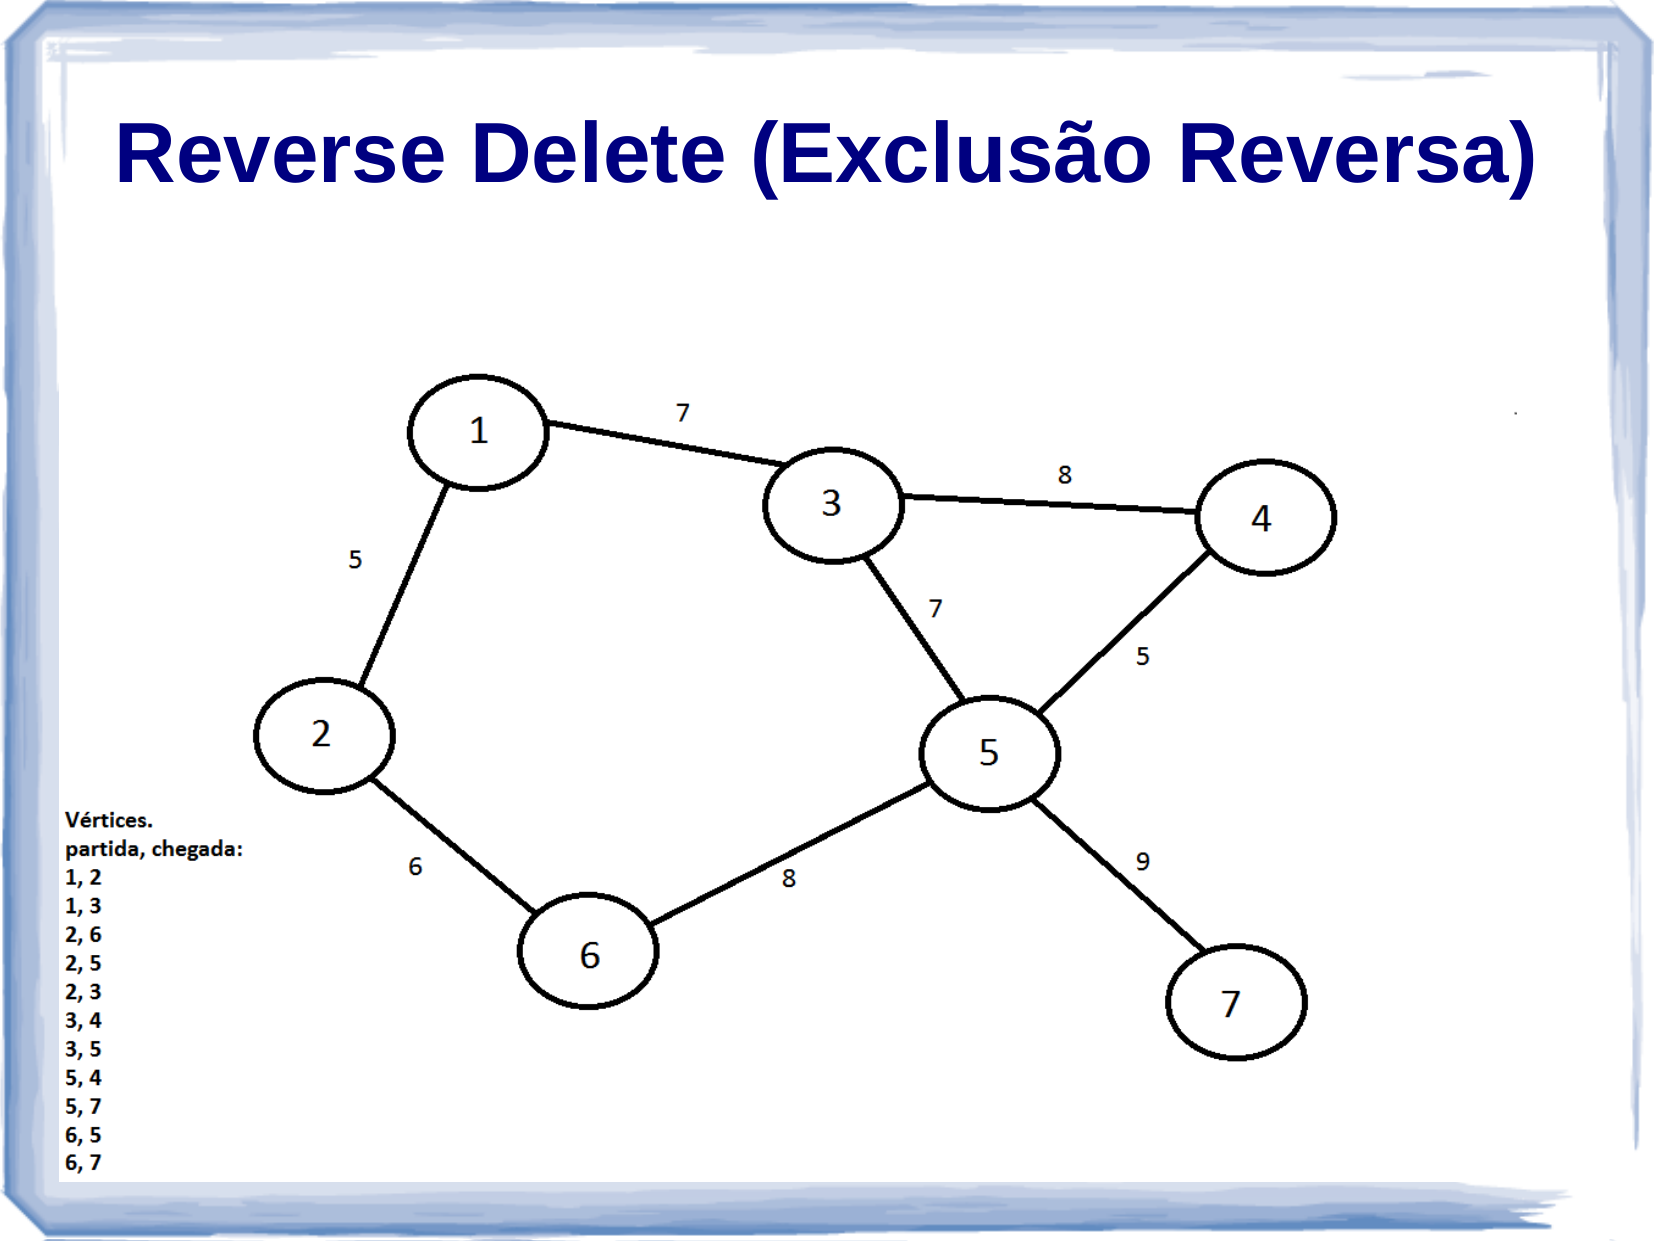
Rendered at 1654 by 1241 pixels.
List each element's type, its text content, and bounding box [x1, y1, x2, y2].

picture [0, 0, 1654, 1241]
title Reverse Delete (Exclusão Reversa) [82, 49, 1571, 257]
